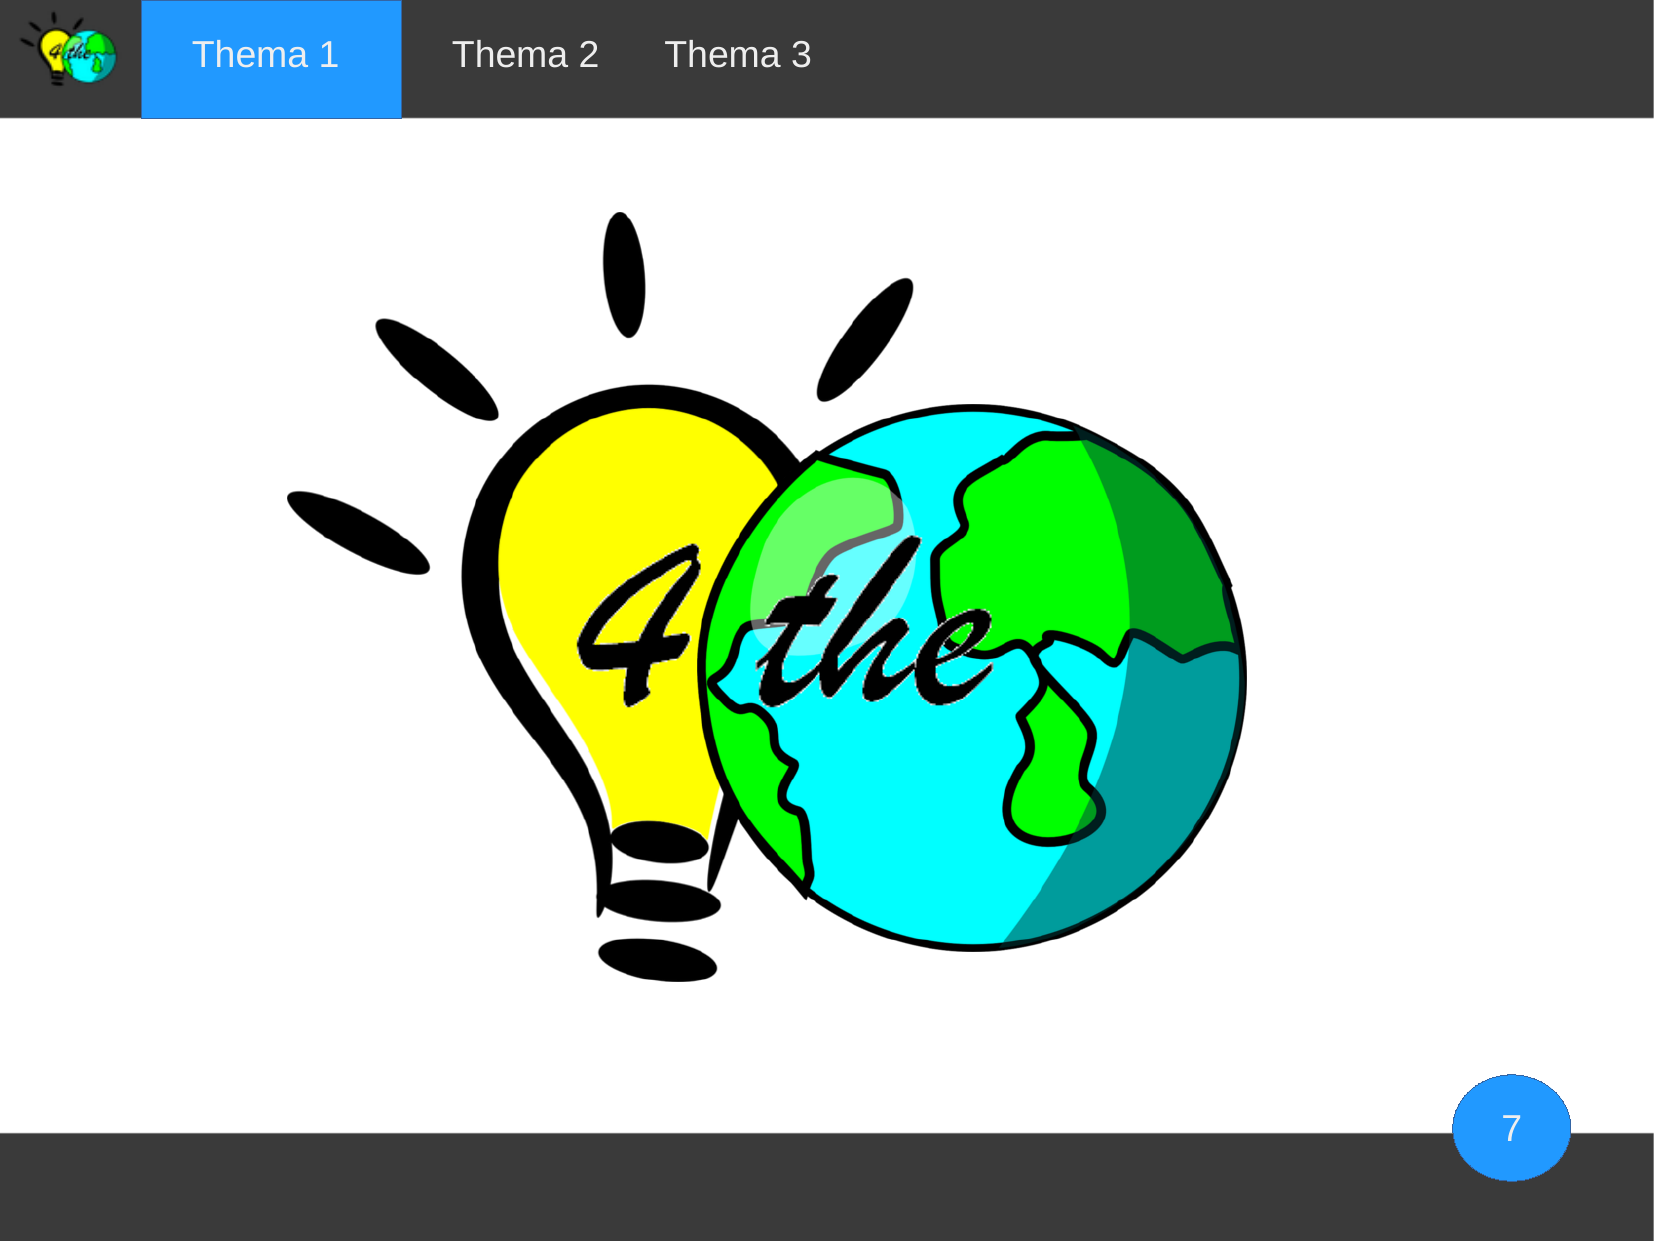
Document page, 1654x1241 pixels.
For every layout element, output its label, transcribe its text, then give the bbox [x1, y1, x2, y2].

text_box Thema 2 [437, 25, 615, 58]
picture [0, 0, 1654, 1241]
text_box <Foliennummer> [1452, 1074, 1571, 1182]
text_box Thema 1 [177, 25, 355, 58]
text_box Thema 3 [649, 25, 828, 58]
text_box [141, 0, 402, 58]
